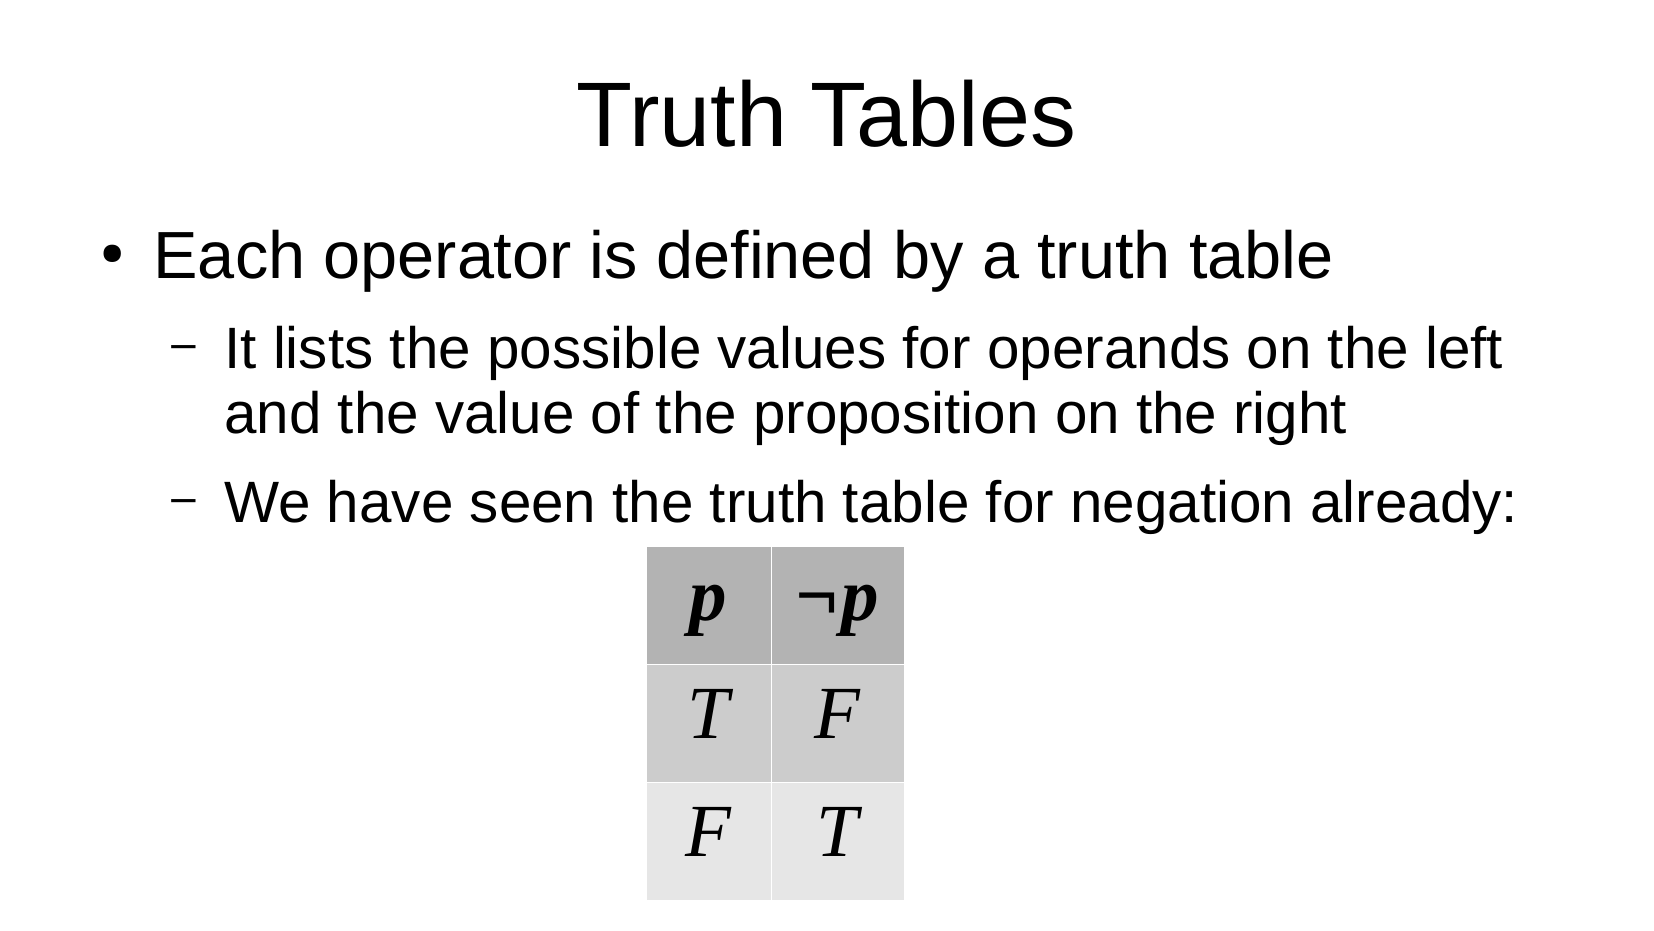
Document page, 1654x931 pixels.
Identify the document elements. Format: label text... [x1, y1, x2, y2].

table_cell F [647, 783, 771, 900]
table_header p [647, 547, 771, 664]
table_cell T [647, 665, 771, 782]
table_cell T [772, 783, 904, 900]
list Each operator is defined by a truth table It lists the possible values for operands on the left and the value of the proposition on the right We have seen the truth table for negation already: [82, 217, 1571, 758]
table_header ¬p [772, 547, 904, 664]
table_cell F [772, 665, 904, 782]
title Truth Tables [82, 37, 1571, 193]
